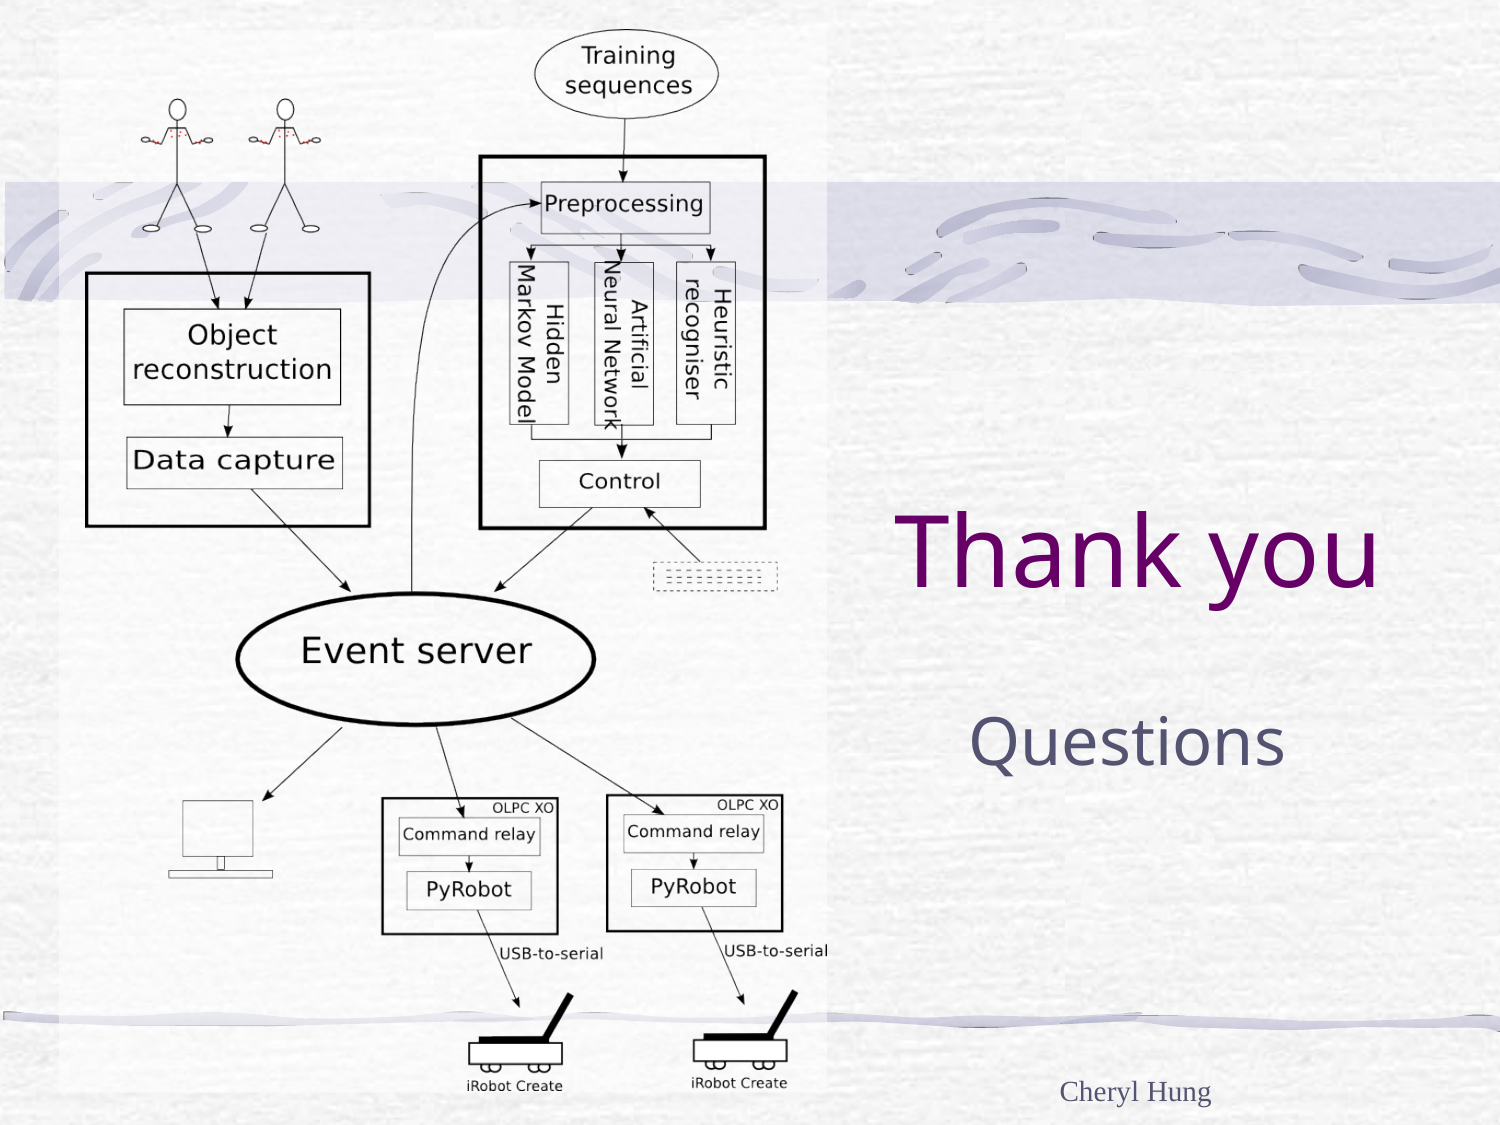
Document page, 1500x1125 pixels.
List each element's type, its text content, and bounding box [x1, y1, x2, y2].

text_box Cheryl Hung [992, 1064, 1280, 1116]
subtitle Questions [850, 686, 1330, 780]
text_box [59, 29, 827, 1093]
title Thank you [850, 479, 1427, 625]
picture [0, 0, 1500, 1125]
